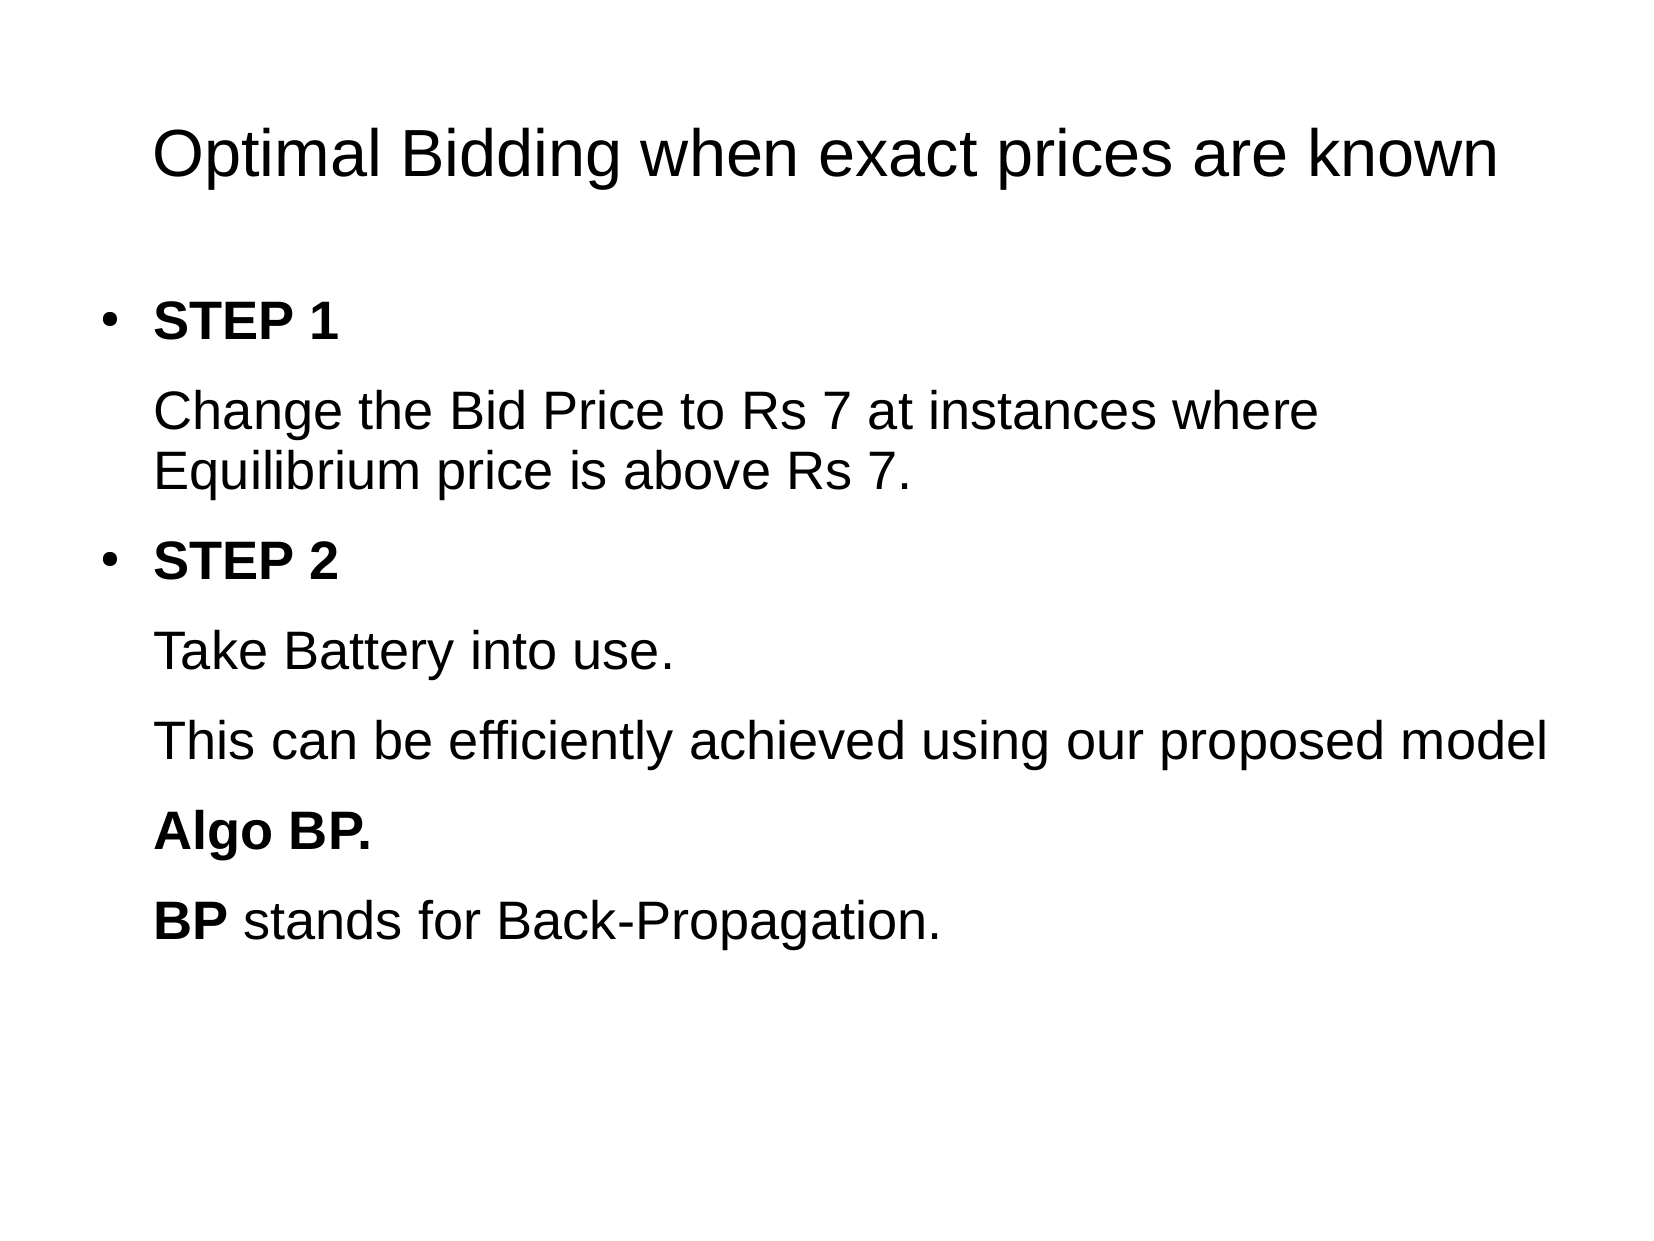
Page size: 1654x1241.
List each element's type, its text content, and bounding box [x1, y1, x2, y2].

list STEP 1 Change the Bid Price to Rs 7 at instances where Equilibrium price is above Rs 7. STEP 2 Take Battery into use. This can be efficiently achieved using our proposed model Algo BP. BP stands for Back-Propagation. [82, 290, 1571, 1010]
title Optimal Bidding when exact prices are known [82, 49, 1571, 257]
